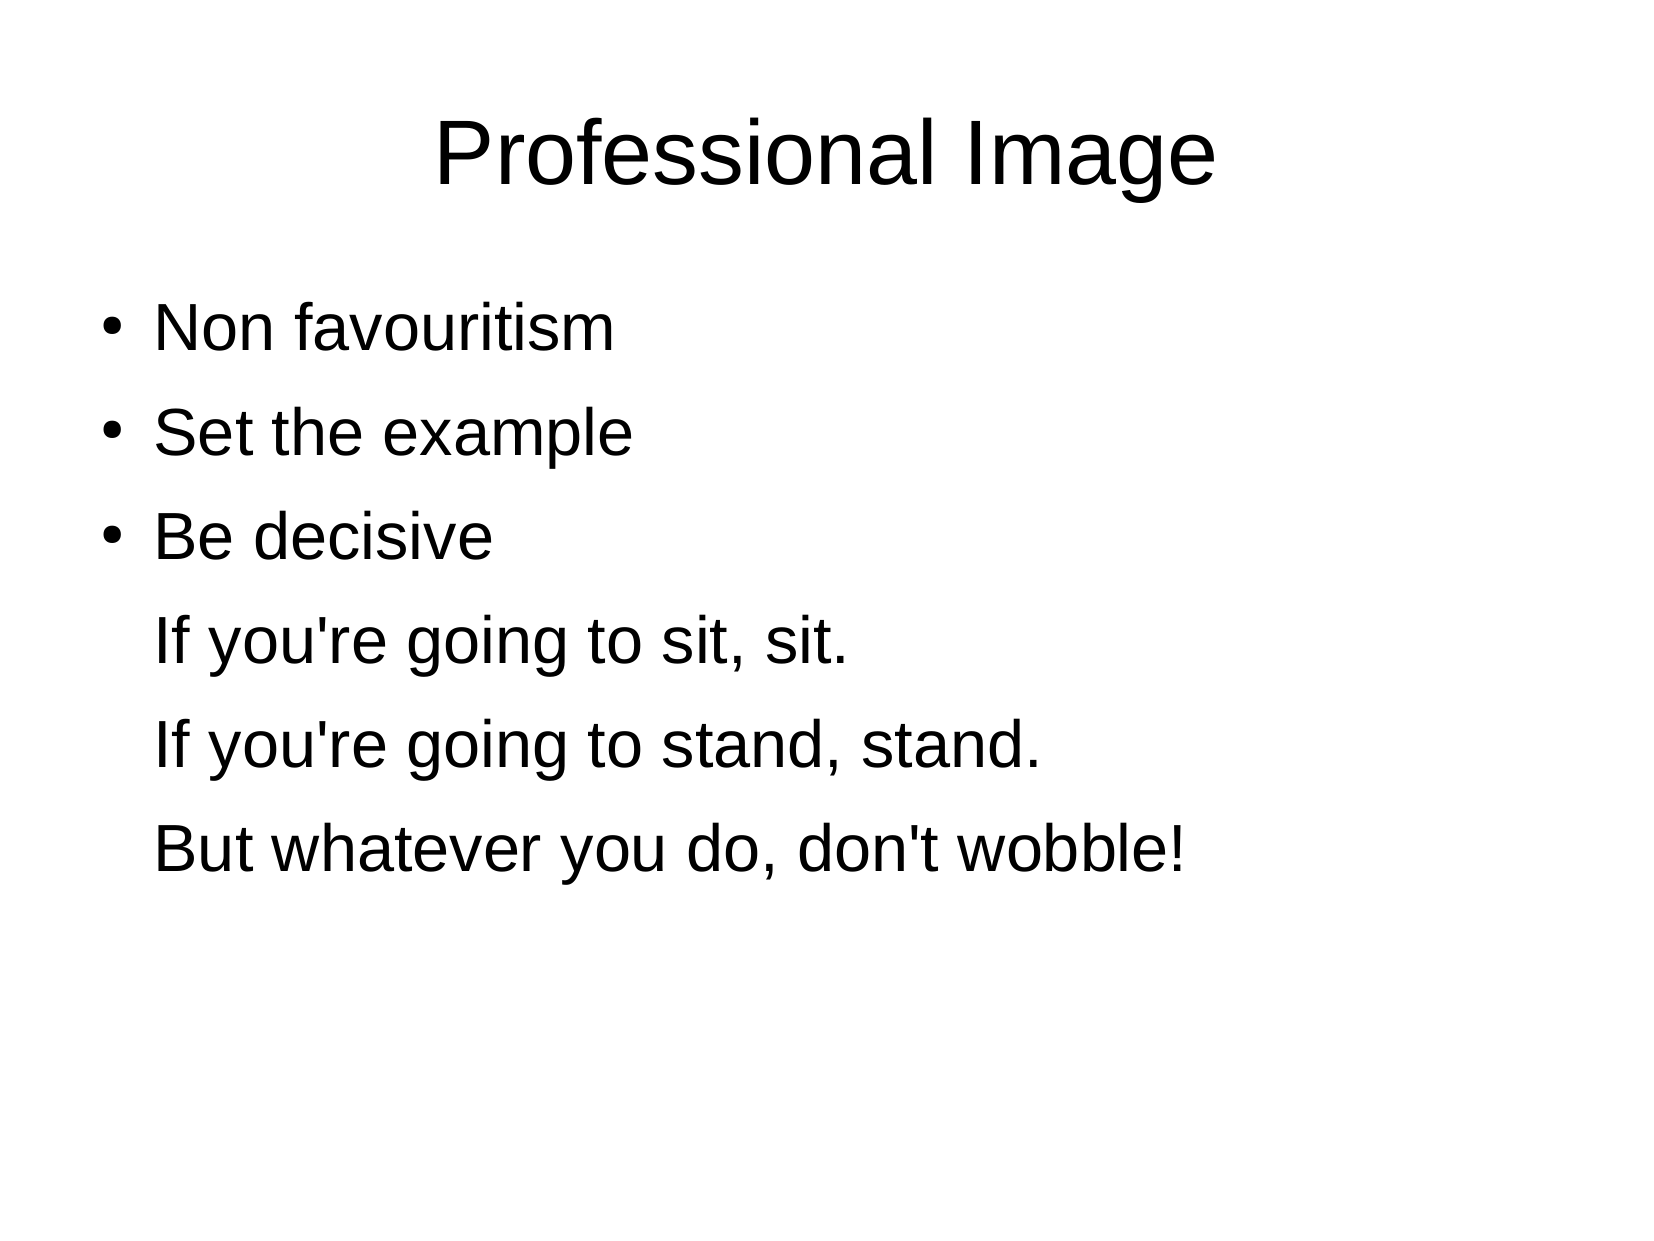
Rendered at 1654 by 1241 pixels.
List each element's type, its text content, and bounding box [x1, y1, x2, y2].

title Professional Image [82, 49, 1571, 257]
list Non favouritism Set the example Be decisive If you're going to sit, sit. If you're going to stand, stand. But whatever you do, don't wobble! [82, 290, 1571, 1109]
